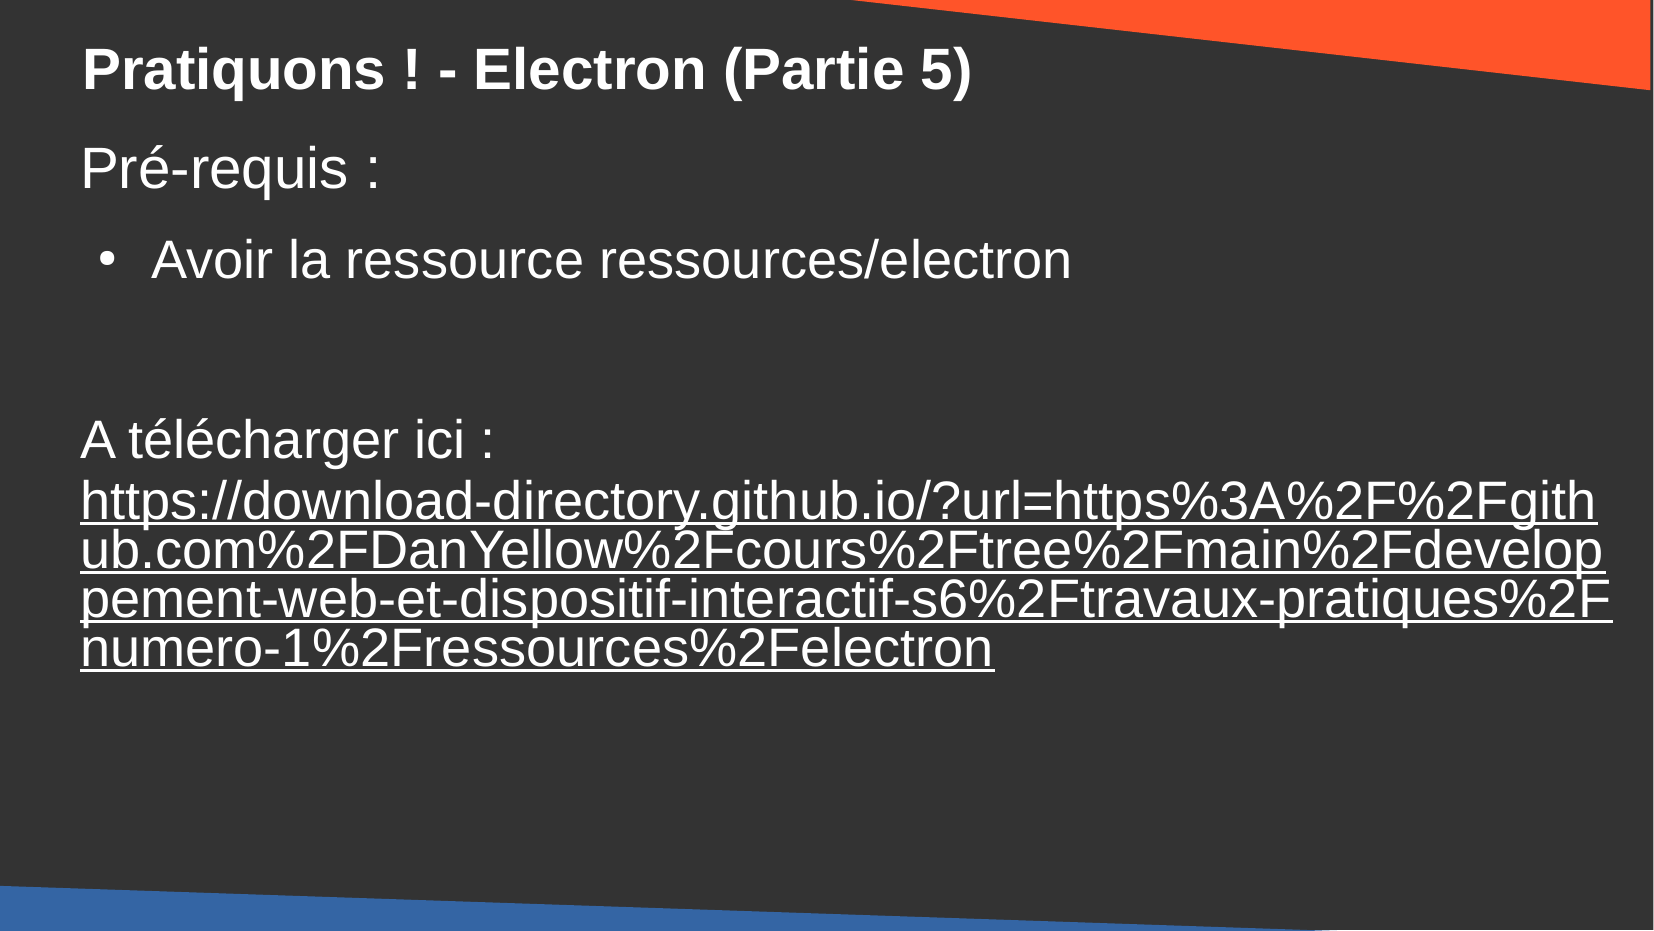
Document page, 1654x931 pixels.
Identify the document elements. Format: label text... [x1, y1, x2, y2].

list Pré-requis : Avoir la ressource ressources/electron A télécharger ici : https://download-directory.github.io/?url=https%3A%2F%2Fgithub.com%2FDanYellow%2Fcours%2Ftree%2Fmain%2Fdeveloppement-web-et-dispositif-interactif-s6%2Ftravaux-pratiques%2Fnumero-1%2Fressources%2Felectron [80, 135, 1620, 721]
text_box [851, 0, 1651, 91]
text_box [0, 885, 1337, 931]
title Pratiquons ! - Electron (Partie 5) [82, 37, 1571, 114]
